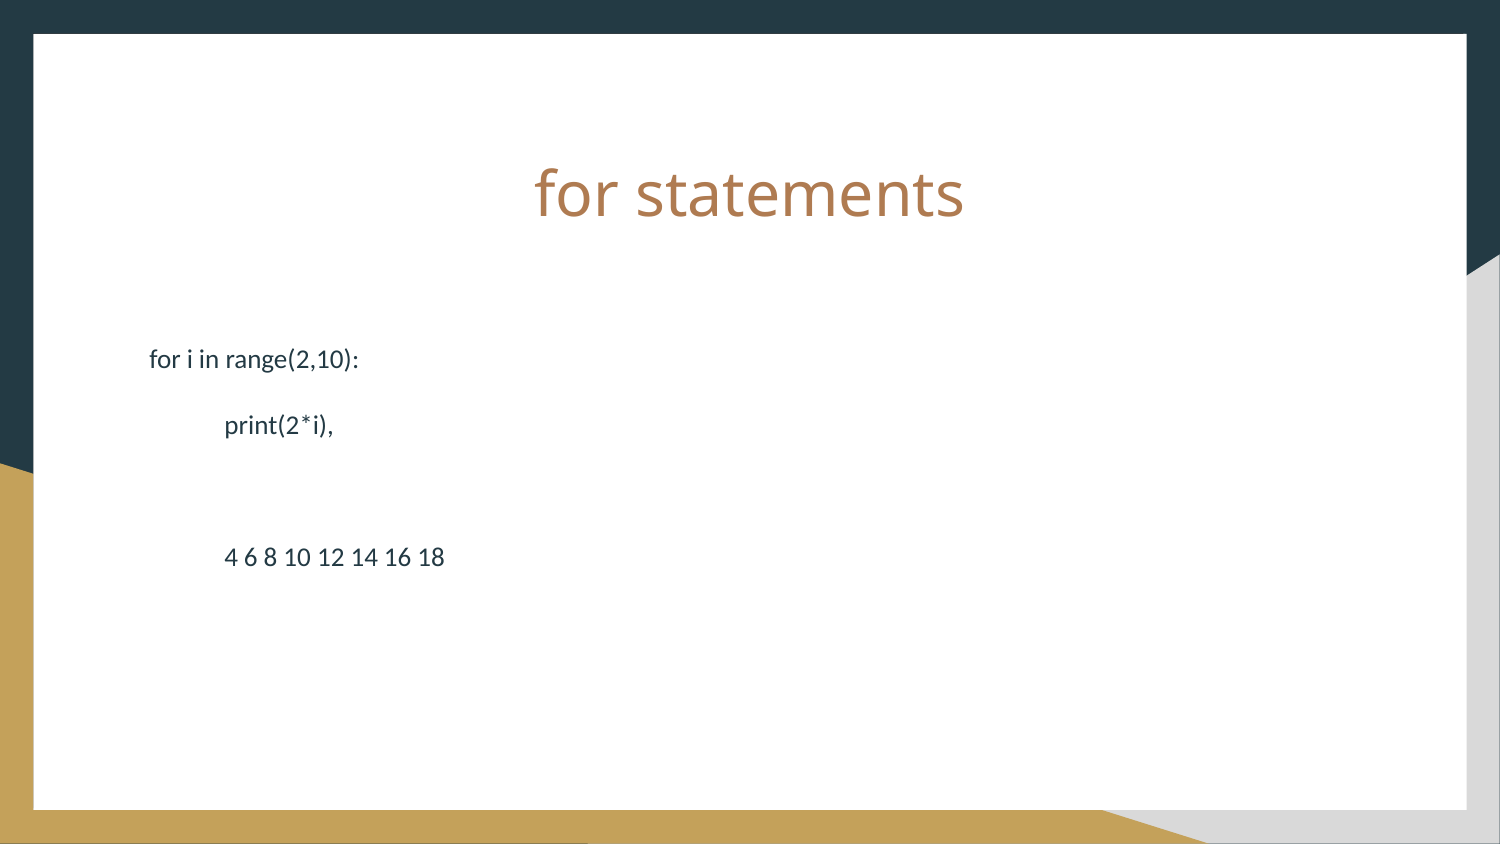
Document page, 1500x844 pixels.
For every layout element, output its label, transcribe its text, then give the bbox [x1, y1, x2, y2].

list for i in range(2,10): print(2*i), 4 6 8 10 12 14 16 18 [134, 326, 1366, 729]
title for statements [134, 138, 1366, 296]
